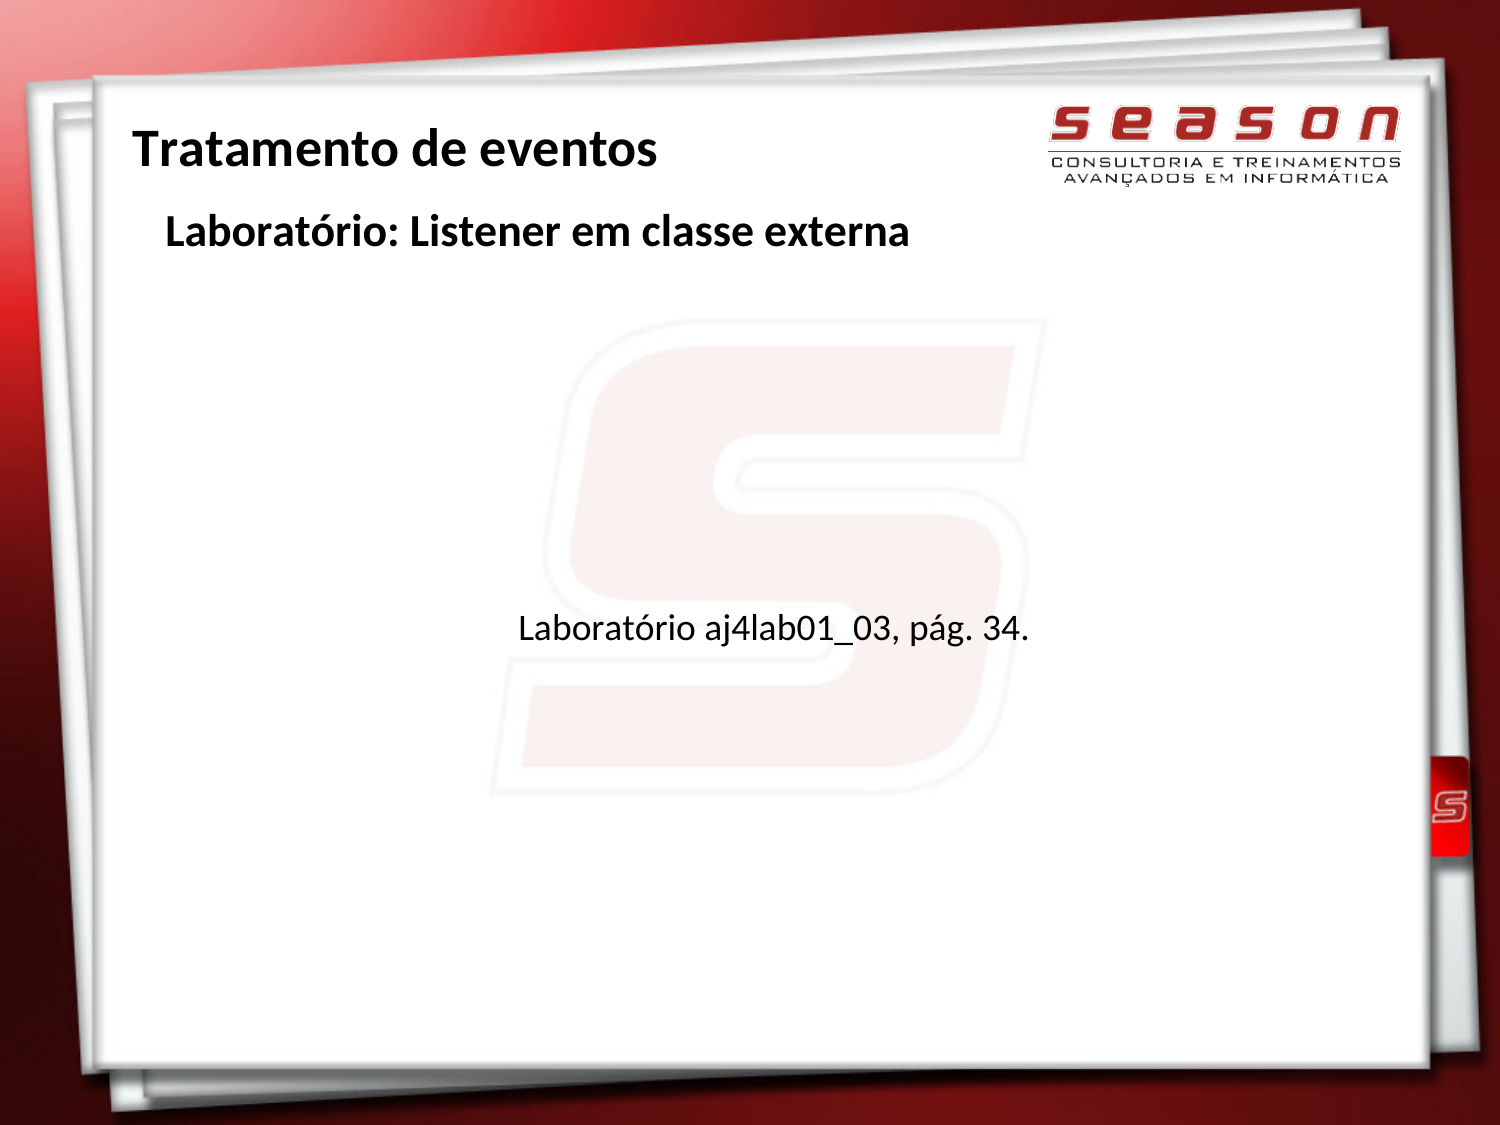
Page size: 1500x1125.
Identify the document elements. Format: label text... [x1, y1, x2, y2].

picture [0, 0, 1500, 1125]
text_box Laboratório: Listener em classe externa [165, 200, 1240, 256]
title Tratamento de eventos [118, 33, 1394, 257]
text_box Laboratório aj4lab01_03, pág. 34. [207, 357, 1328, 894]
